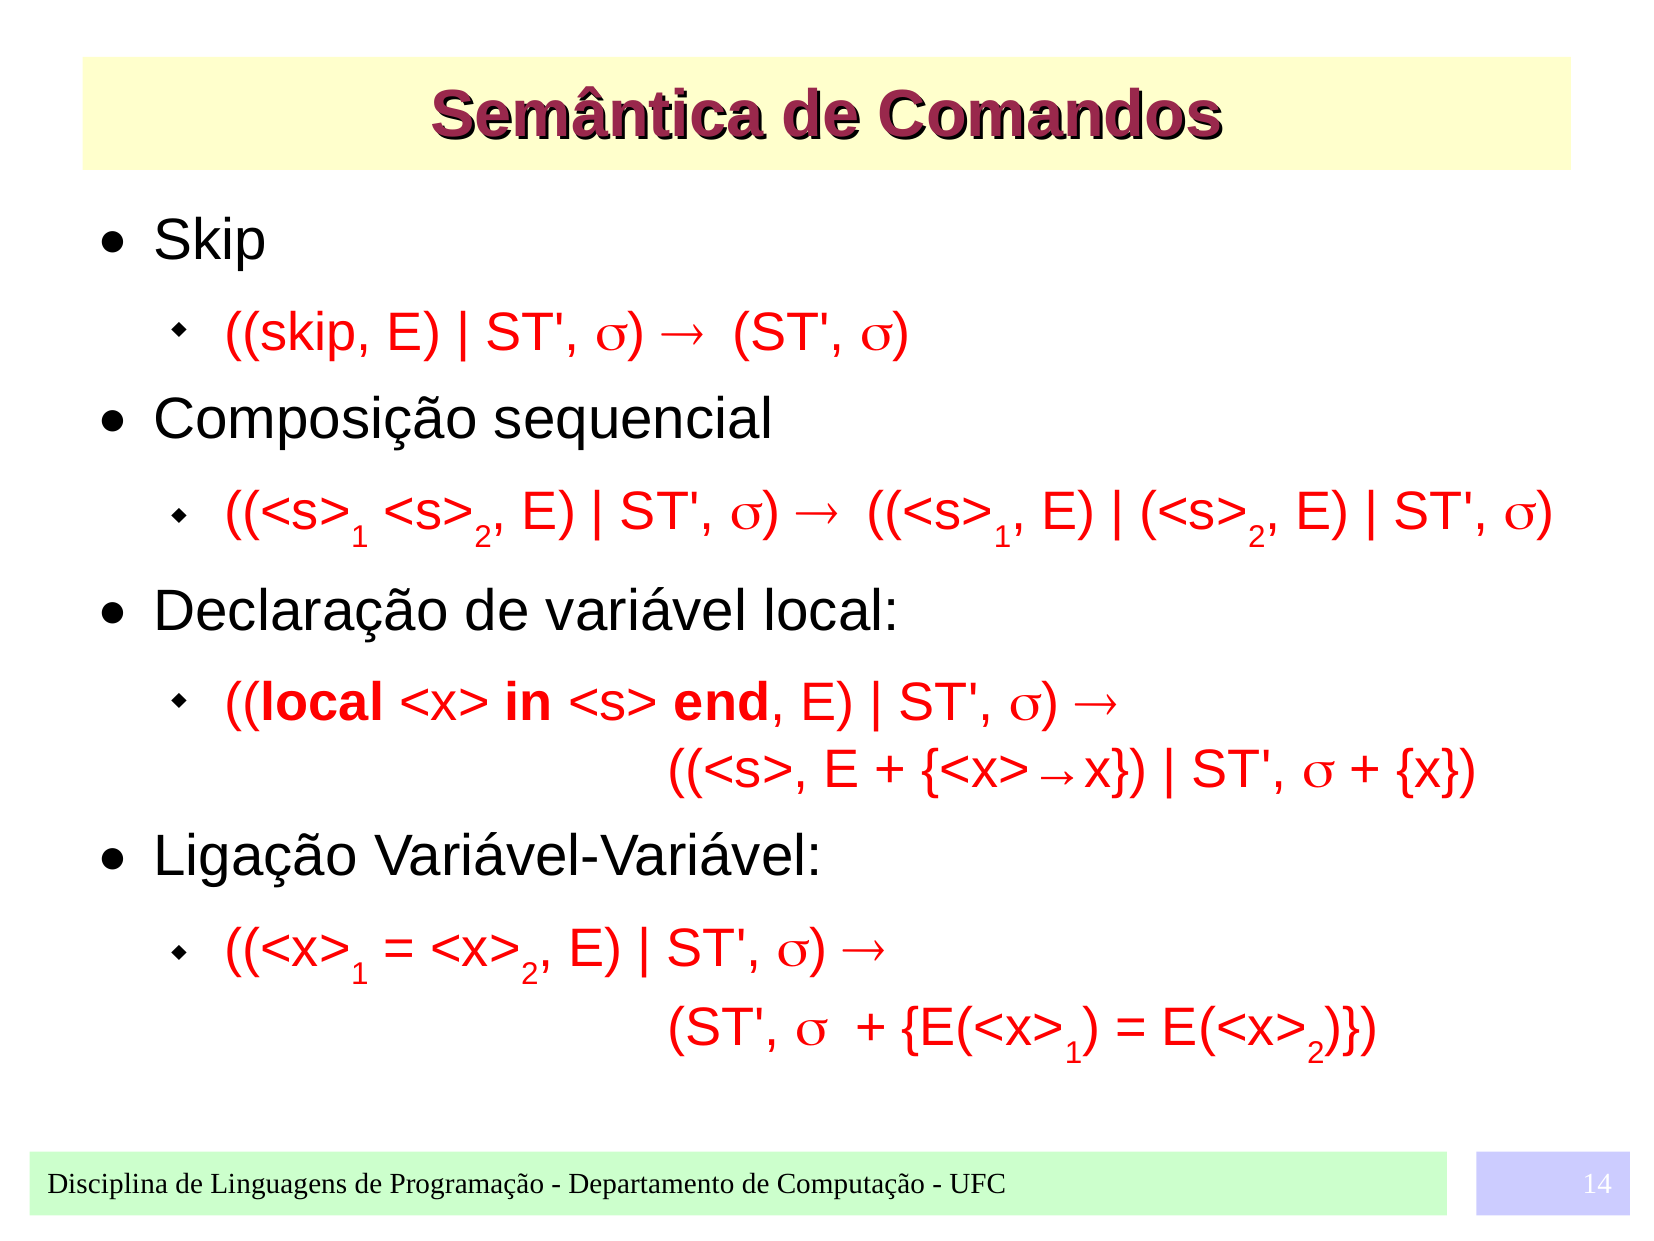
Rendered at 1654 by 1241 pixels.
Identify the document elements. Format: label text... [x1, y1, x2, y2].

title Semântica de Comandos [82, 56, 1571, 170]
list Skip ((skip, E) | ST', s) ® (ST', s) Composição sequencial ((<s>1 <s>2, E) | ST', s) ® ((<s>1, E) | (<s>2, E) | ST', s) Declaração de variável local: ((local <x> in <s> end, E) | ST', s) ® ((<s>, E + {<x>→x}) | ST', s + {x}) Ligação Variável-Variável: ((<x>1 = <x>2, E) | ST', s) ® (ST', s + {E(<x>1) = E(<x>2)}) [82, 206, 1571, 1137]
